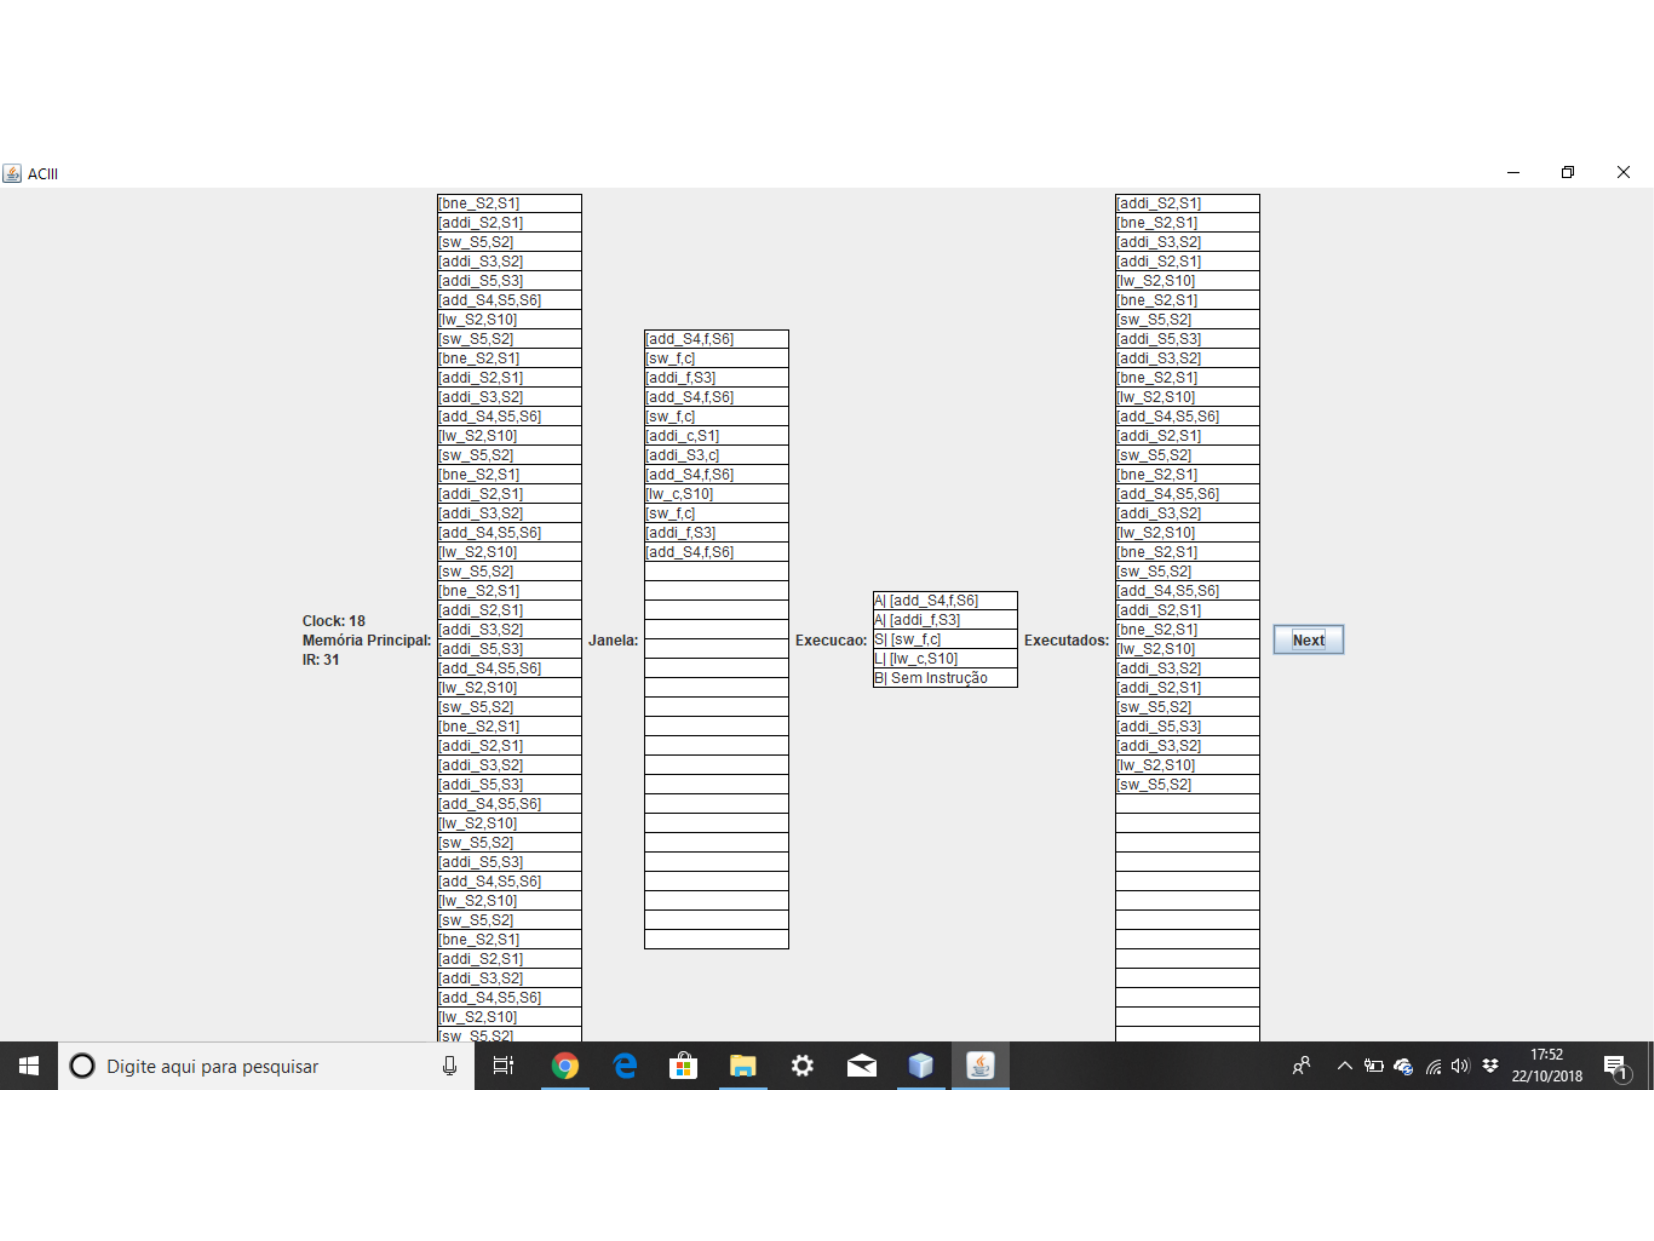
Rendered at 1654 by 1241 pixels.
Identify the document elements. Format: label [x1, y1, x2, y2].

picture [0, 160, 1654, 1090]
